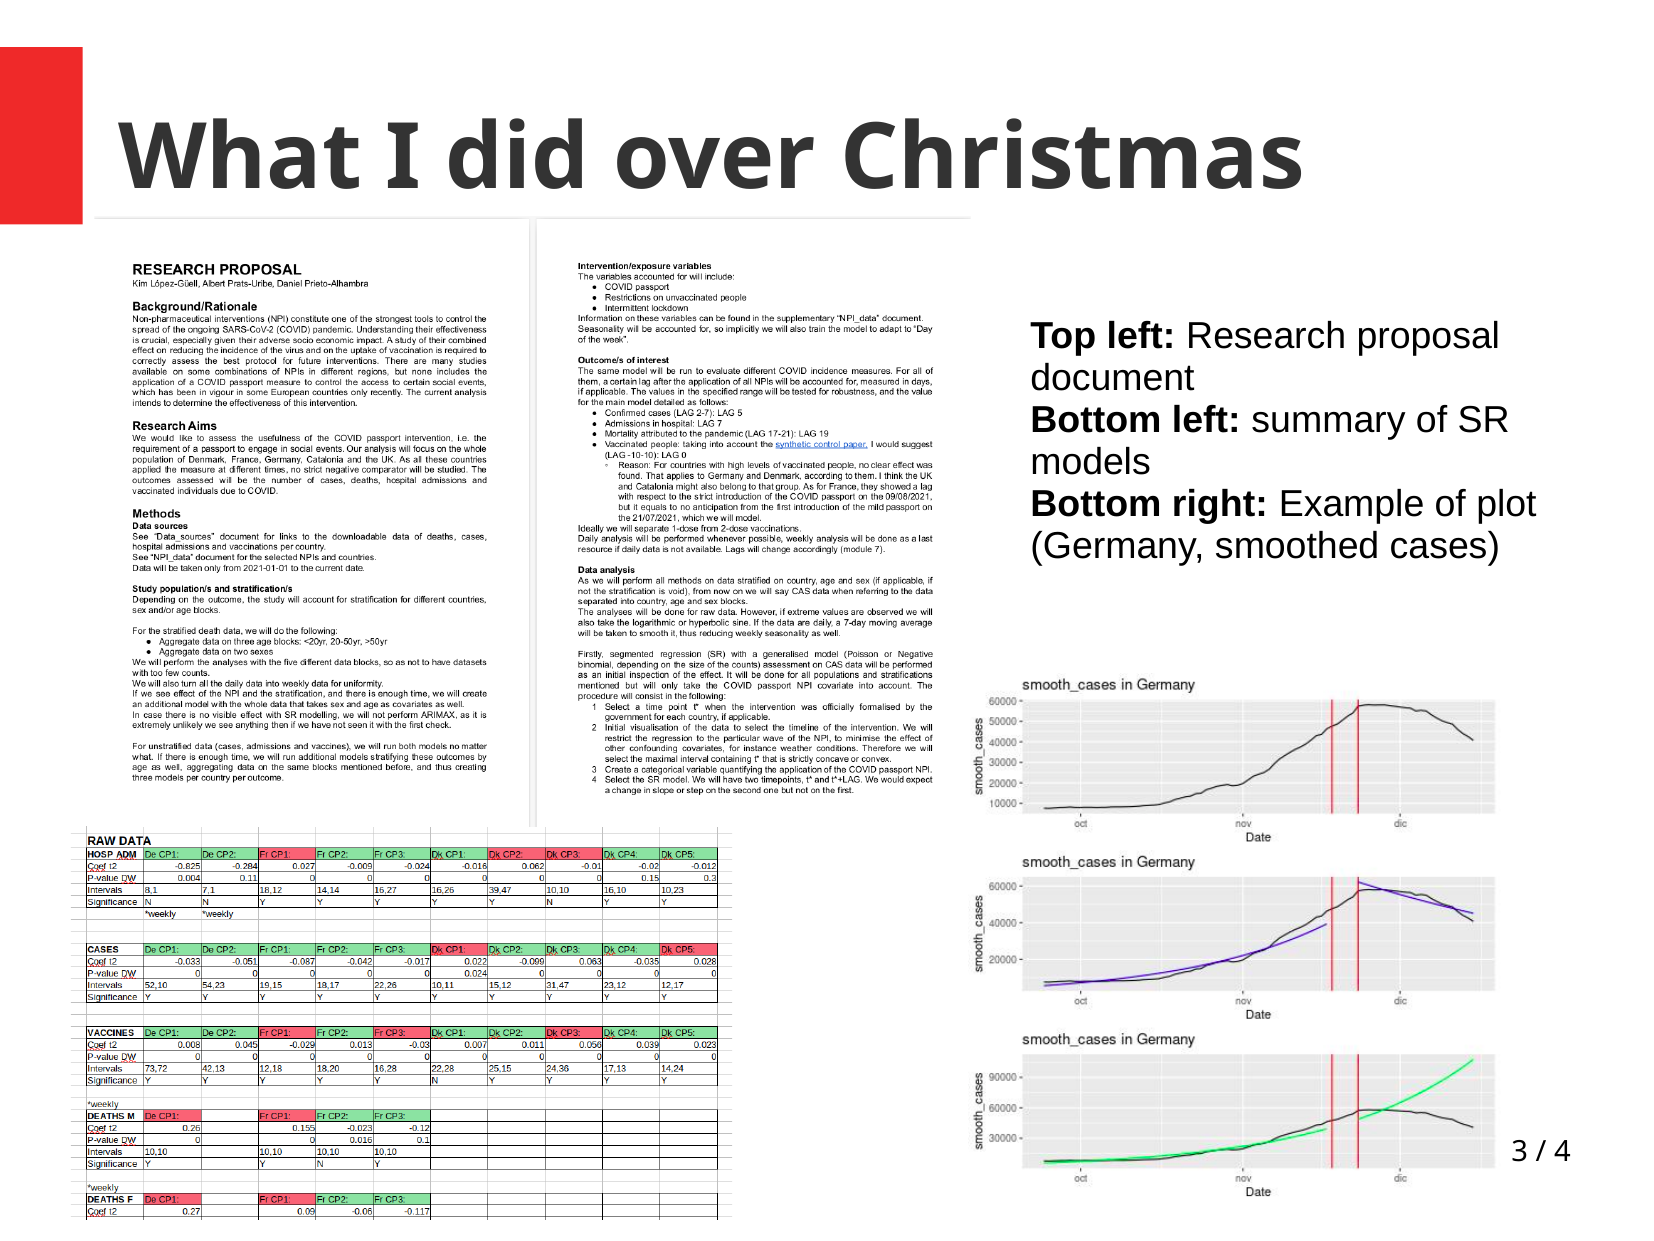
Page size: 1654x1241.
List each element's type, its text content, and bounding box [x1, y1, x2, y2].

text_box Top left: Research proposal document Bottom left: summary of SR models Bottom right: Example of plot (Germany, smoothed cases) [1015, 307, 1583, 645]
title What I did over Christmas [118, 49, 1571, 257]
picture [70, 216, 1501, 1220]
